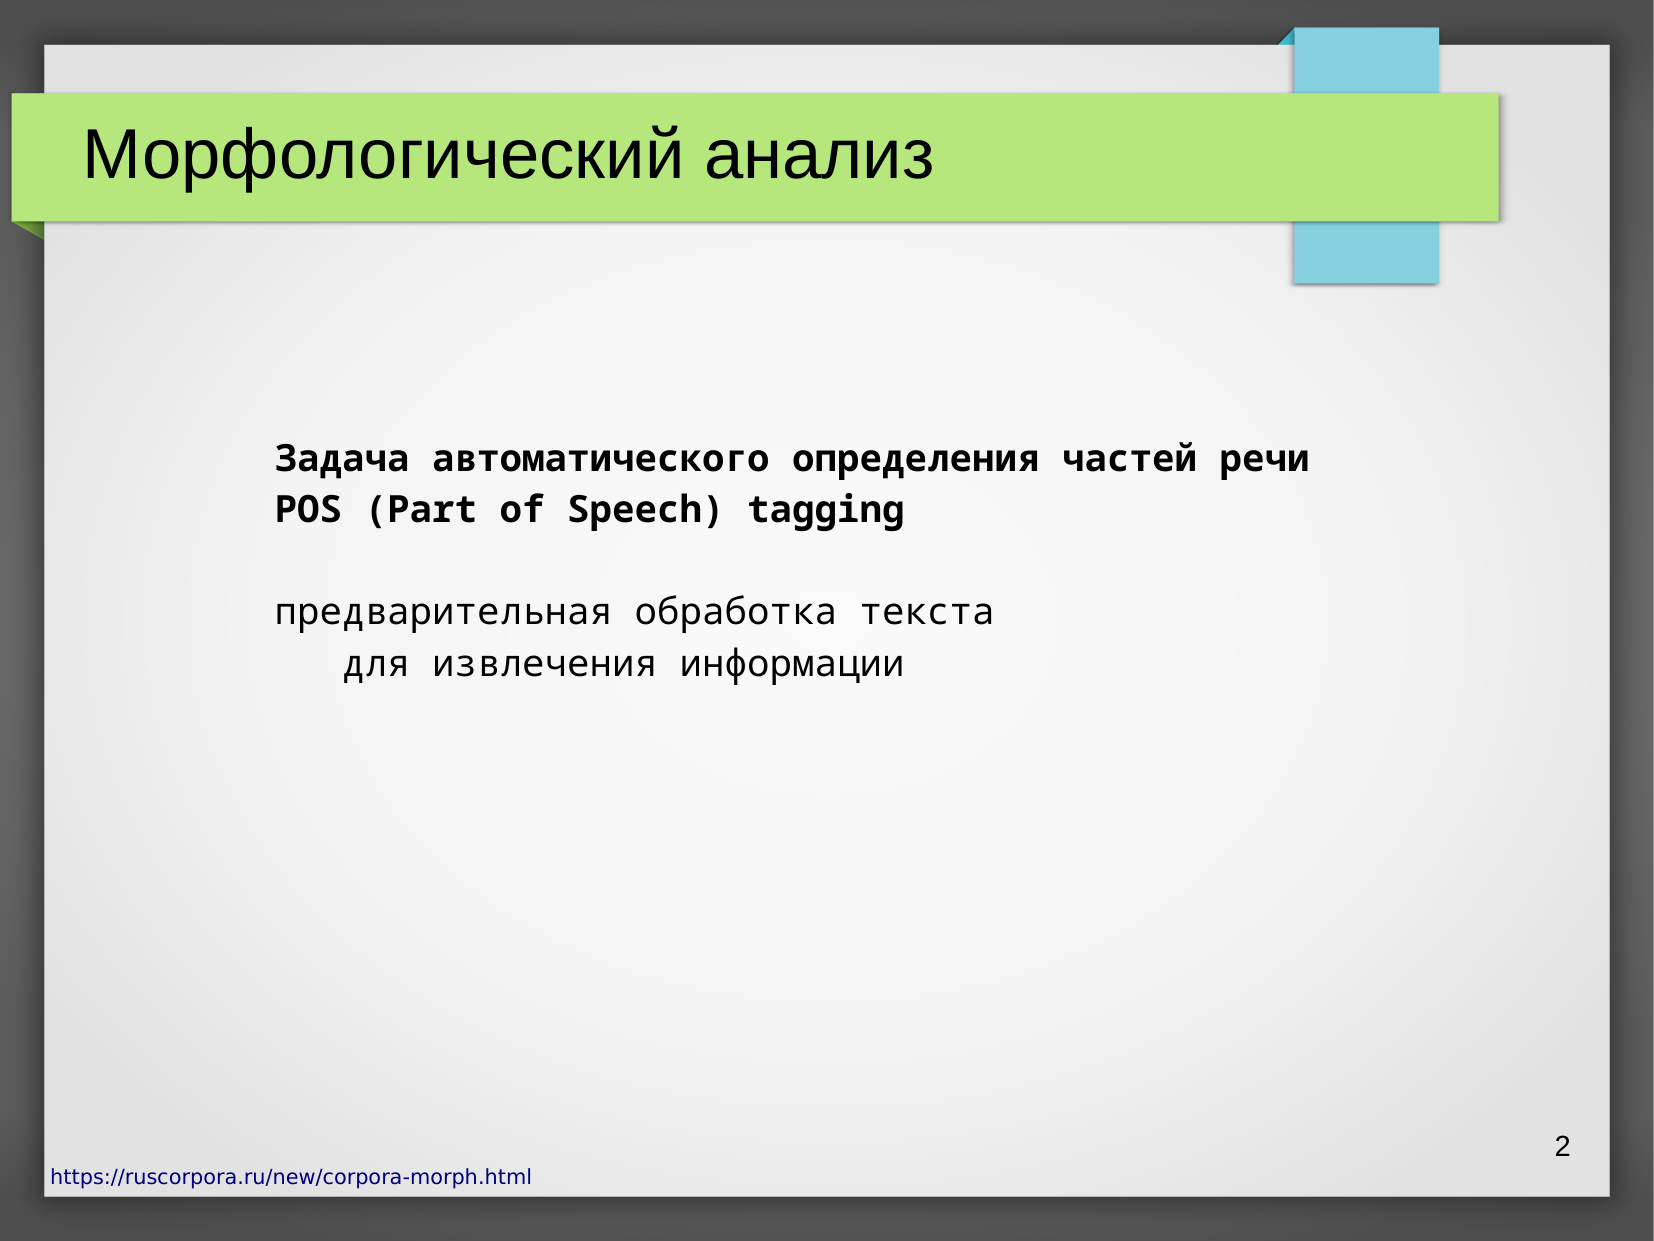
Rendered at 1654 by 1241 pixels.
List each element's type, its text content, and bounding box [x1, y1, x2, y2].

picture [0, 0, 1654, 1241]
text_box Задача автоматического определения частей речи POS (Part of Speech) tagging предварительная обработка текста для извлечения информации [259, 424, 1382, 788]
title Морфологический анализ [82, 114, 993, 194]
text_box https://ruscorpora.ru/new/corpora-morph.html [35, 1157, 735, 1197]
